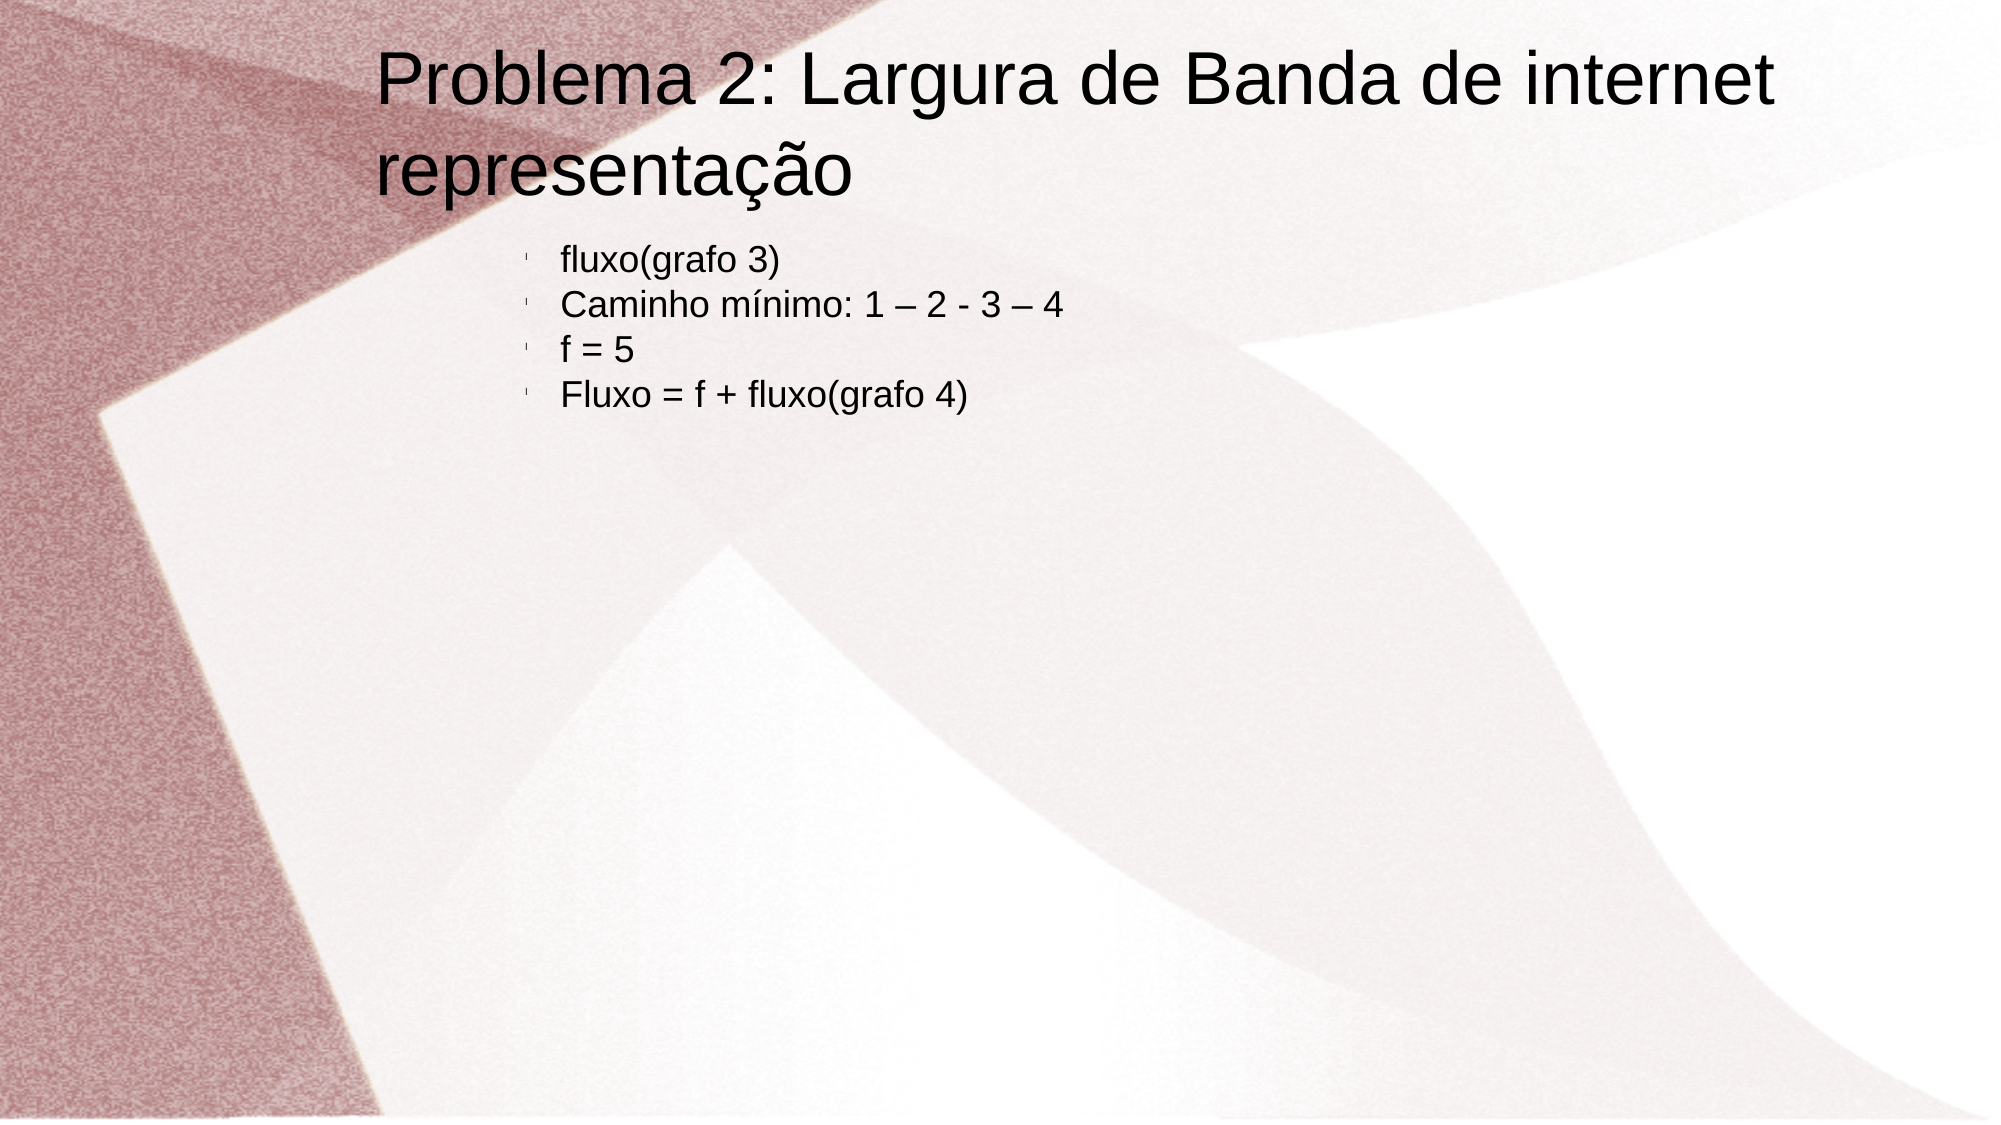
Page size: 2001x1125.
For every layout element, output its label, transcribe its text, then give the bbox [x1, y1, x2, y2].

picture [0, 0, 2001, 1125]
text_box fluxo(grafo 3) Caminho mínimo: 1 – 2 - 3 – 4 f = 5 Fluxo = f + fluxo(grafo 4) [525, 235, 1239, 855]
text_box Problema 2: Largura de Banda de internet representação [375, 14, 1837, 225]
